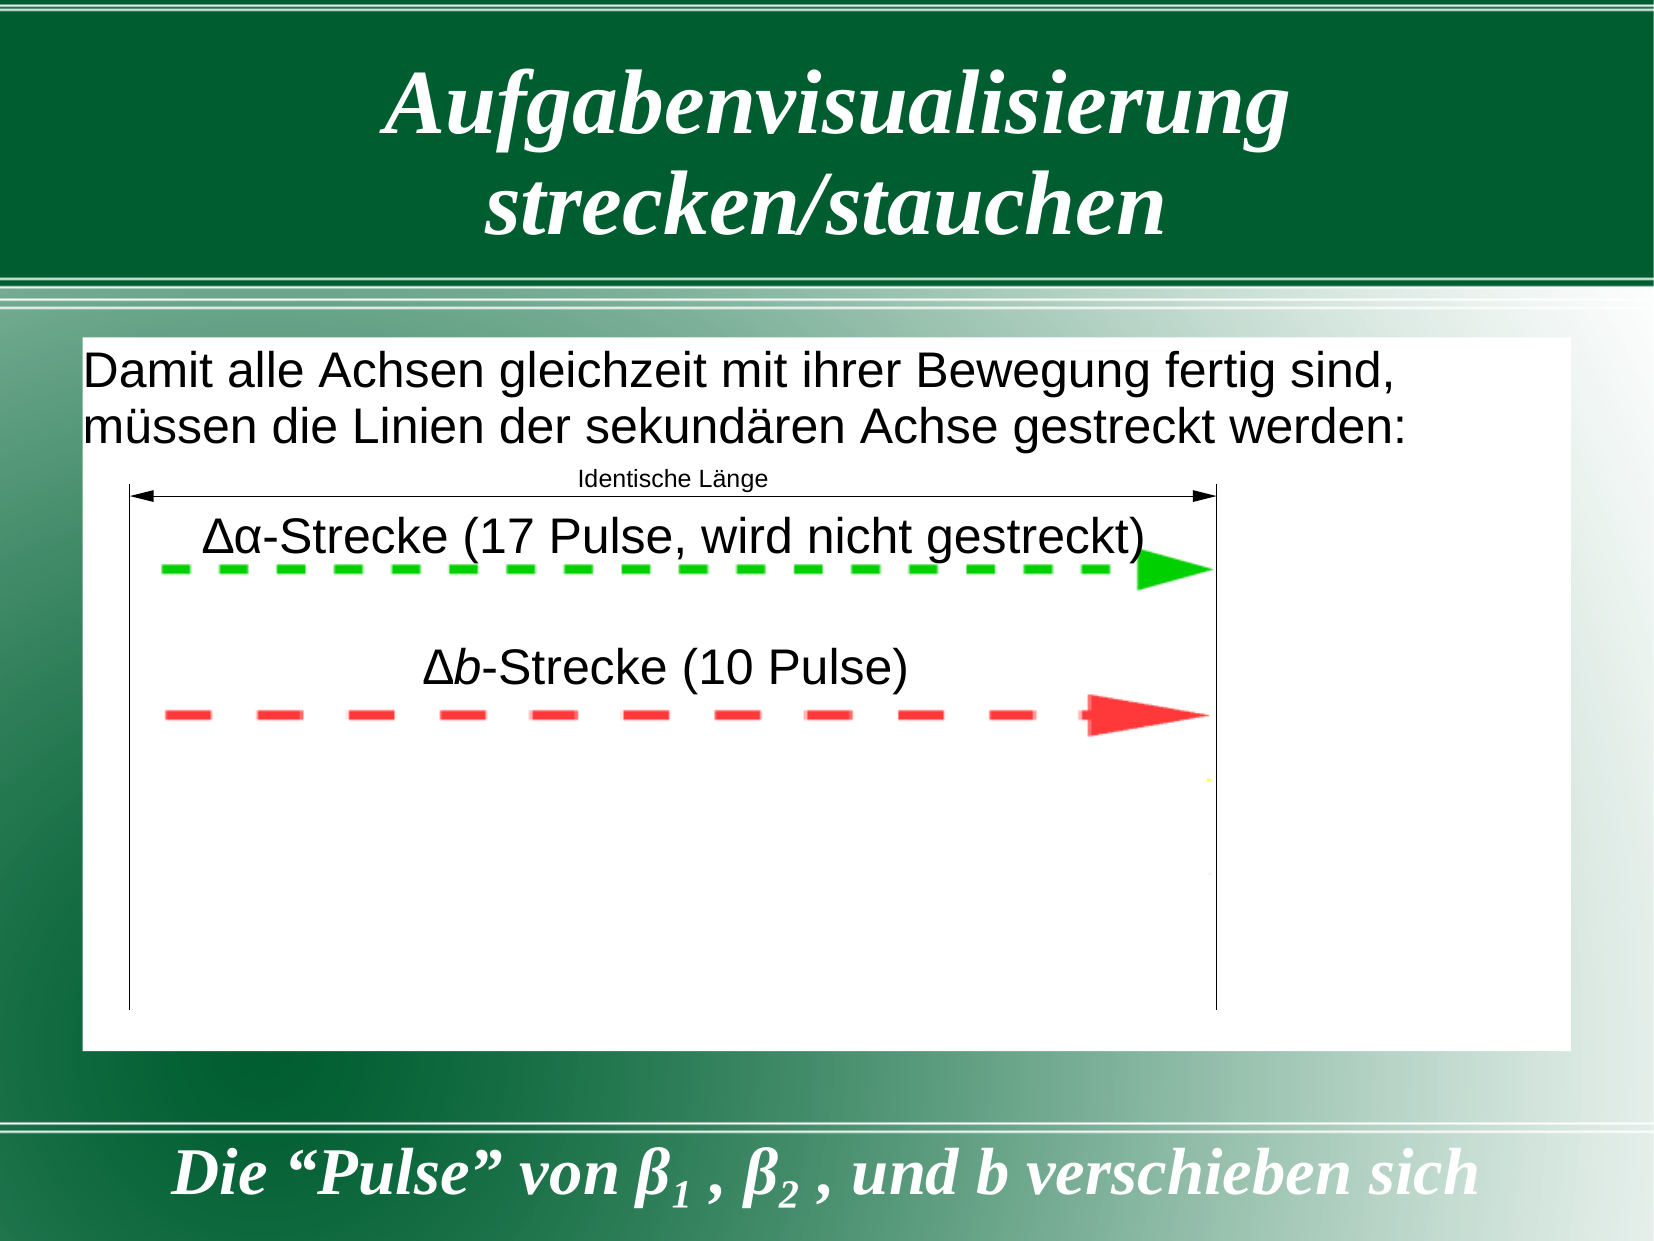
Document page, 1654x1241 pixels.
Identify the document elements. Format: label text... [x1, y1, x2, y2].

picture [0, 0, 1654, 1241]
text_box [130, 485, 1216, 496]
text_box Damit alle Achsen gleichzeit mit ihrer Bewegung fertig sind, müssen die Linien der sekundären Achse gestreckt werden: [82, 342, 1560, 485]
title Aufgabenvisualisierung strecken/stauchen [82, 49, 1571, 257]
title Die “Pulse” von β₁ , β₂ , und b verschieben sich [11, 1068, 1642, 1241]
text_box [82, 337, 1571, 1052]
text_box ∆b-Strecke (10 Pulse) [423, 639, 910, 696]
text_box ∆α-Strecke (17 Pulse, wird nicht gestreckt) [188, 507, 1147, 564]
